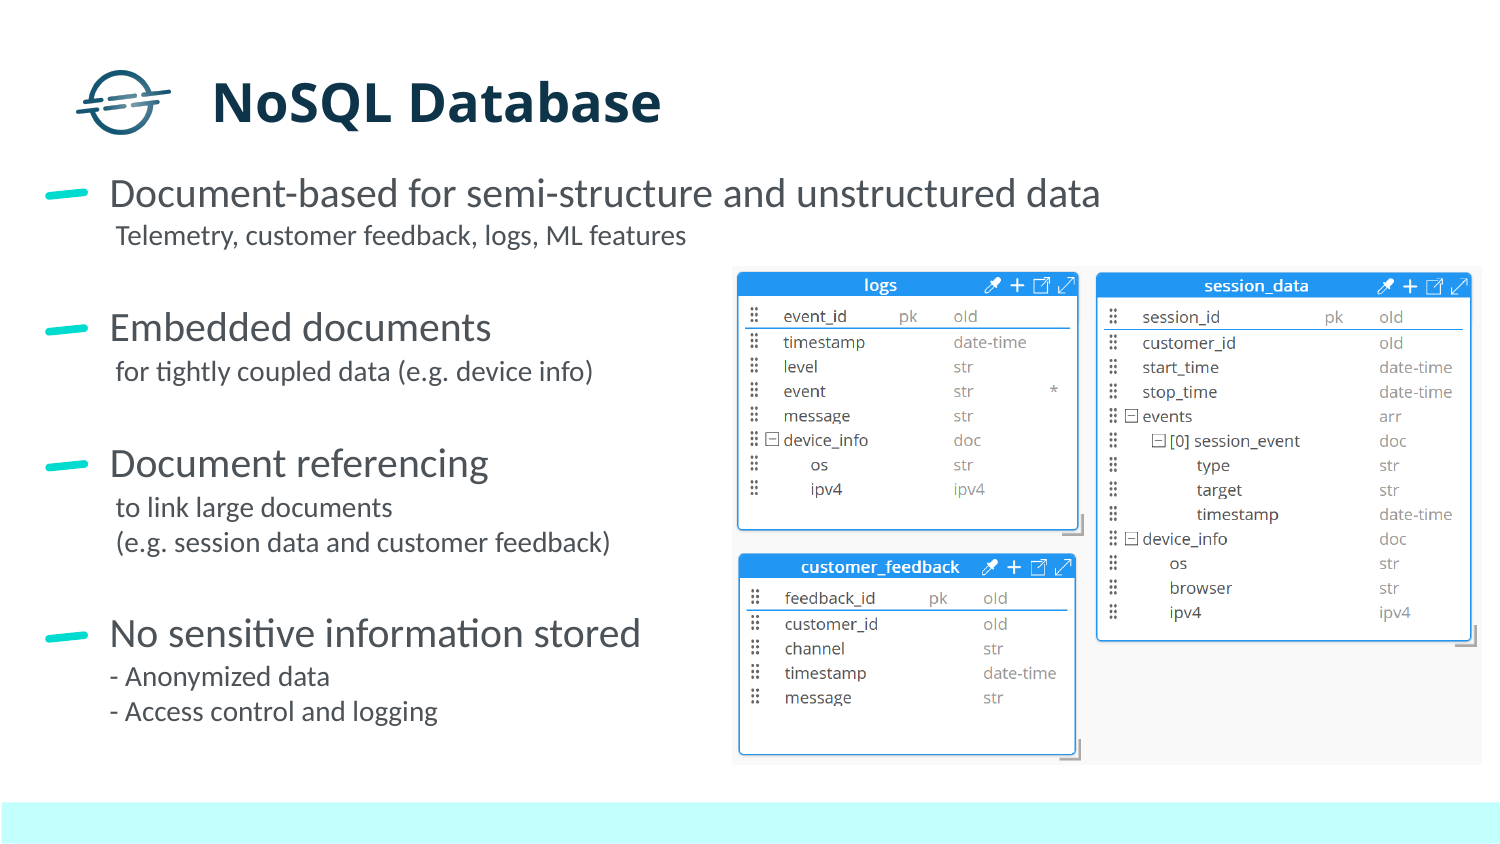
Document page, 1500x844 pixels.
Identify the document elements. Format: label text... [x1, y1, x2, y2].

title NoSQL Database [196, 53, 1339, 150]
title Document referencing [94, 420, 572, 507]
title No sensitive information stored [94, 591, 702, 666]
picture [732, 266, 1482, 765]
text_box [45, 631, 88, 643]
title to link large documents (e.g. session data and customer feedback) [100, 473, 636, 579]
title Document-based for semi-structure and unstructured data [94, 150, 1365, 232]
text_box [45, 324, 88, 336]
title for tightly coupled data (e.g. device info) [100, 337, 685, 405]
text_box [45, 188, 88, 200]
title - Anonymized data - Access control and logging [94, 642, 504, 724]
text_box [1, 802, 1500, 844]
title Embedded documents [94, 285, 620, 371]
title Telemetry, customer feedback, logs, ML features [100, 201, 733, 270]
text_box [45, 460, 89, 472]
picture [76, 70, 171, 135]
